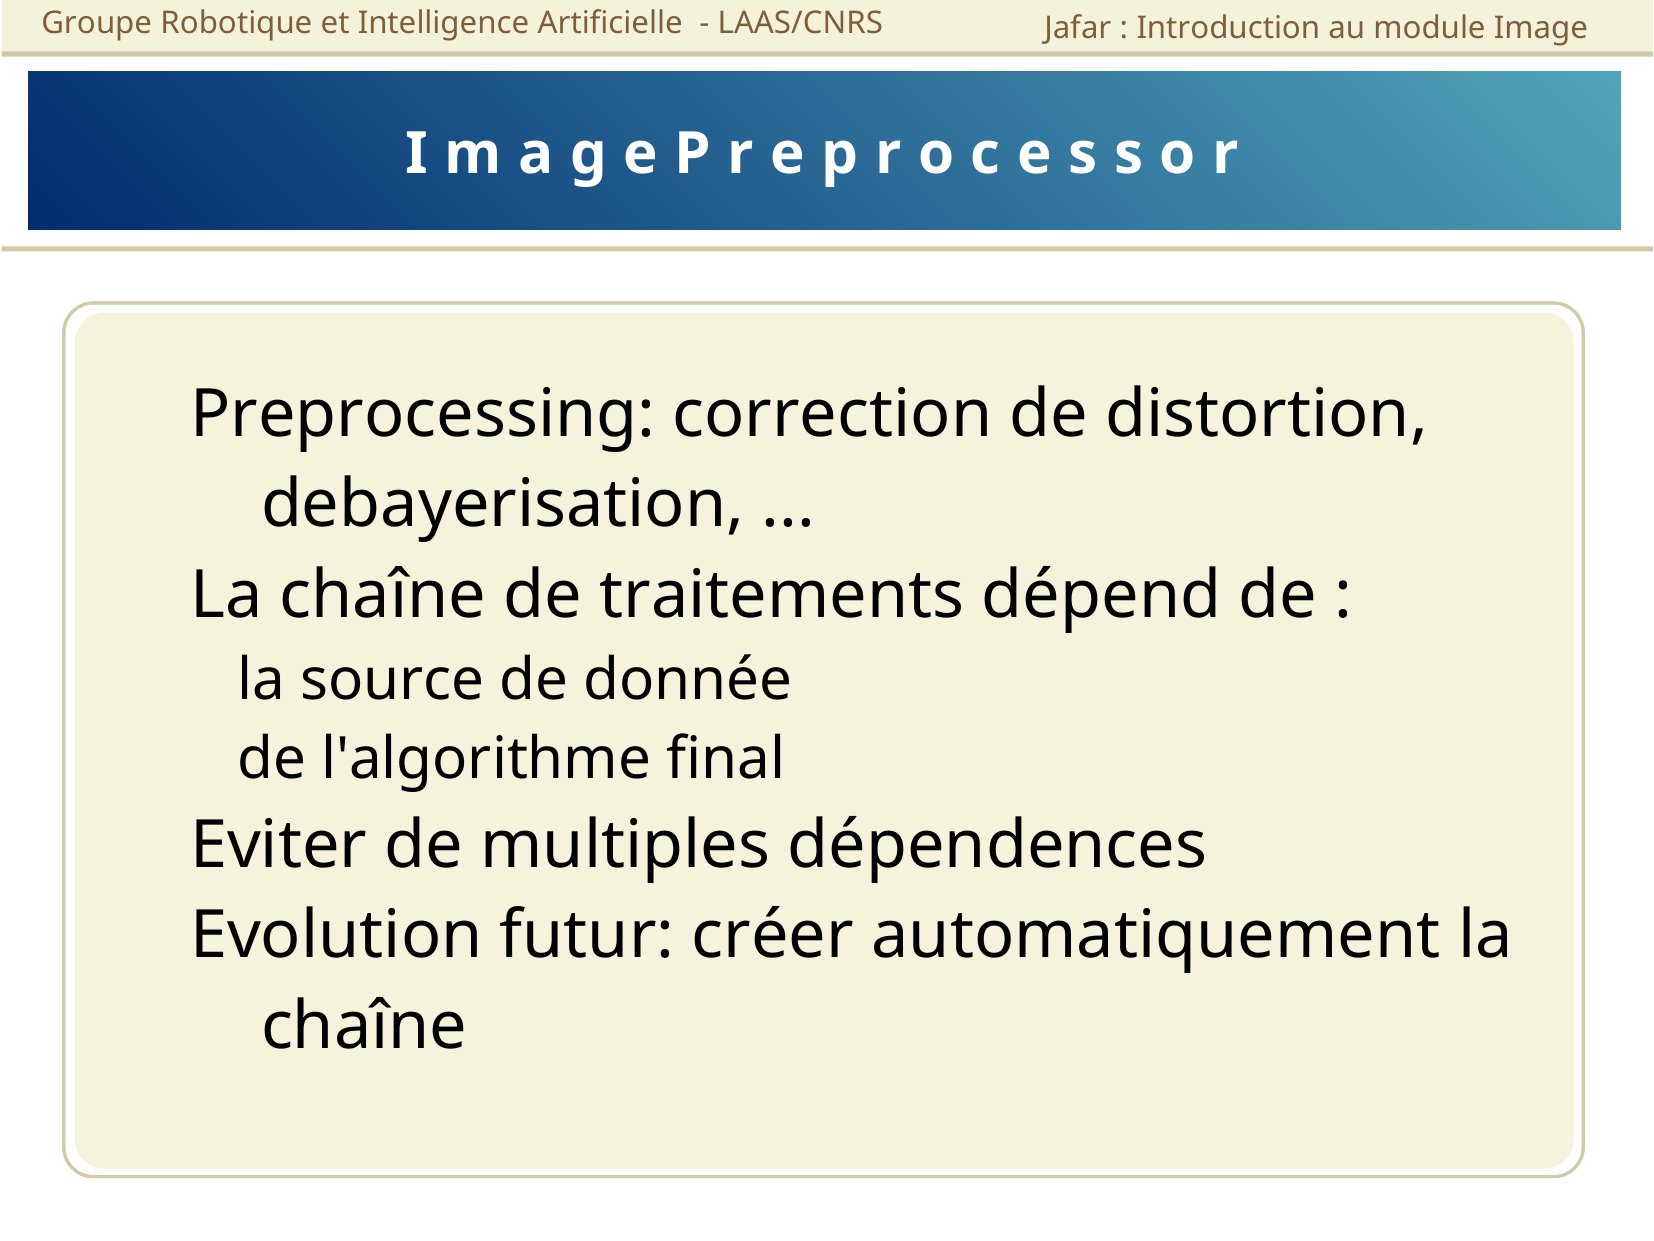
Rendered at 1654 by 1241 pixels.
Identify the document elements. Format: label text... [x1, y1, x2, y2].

title ImagePreprocessor [57, 81, 1587, 221]
list Preprocessing: correction de distortion, debayerisation, ... La chaîne de traitements dépend de : la source de donnée de l'algorithme final Eviter de multiples dépendences Evolution futur: créer automatiquement la chaîne [178, 364, 1569, 1147]
